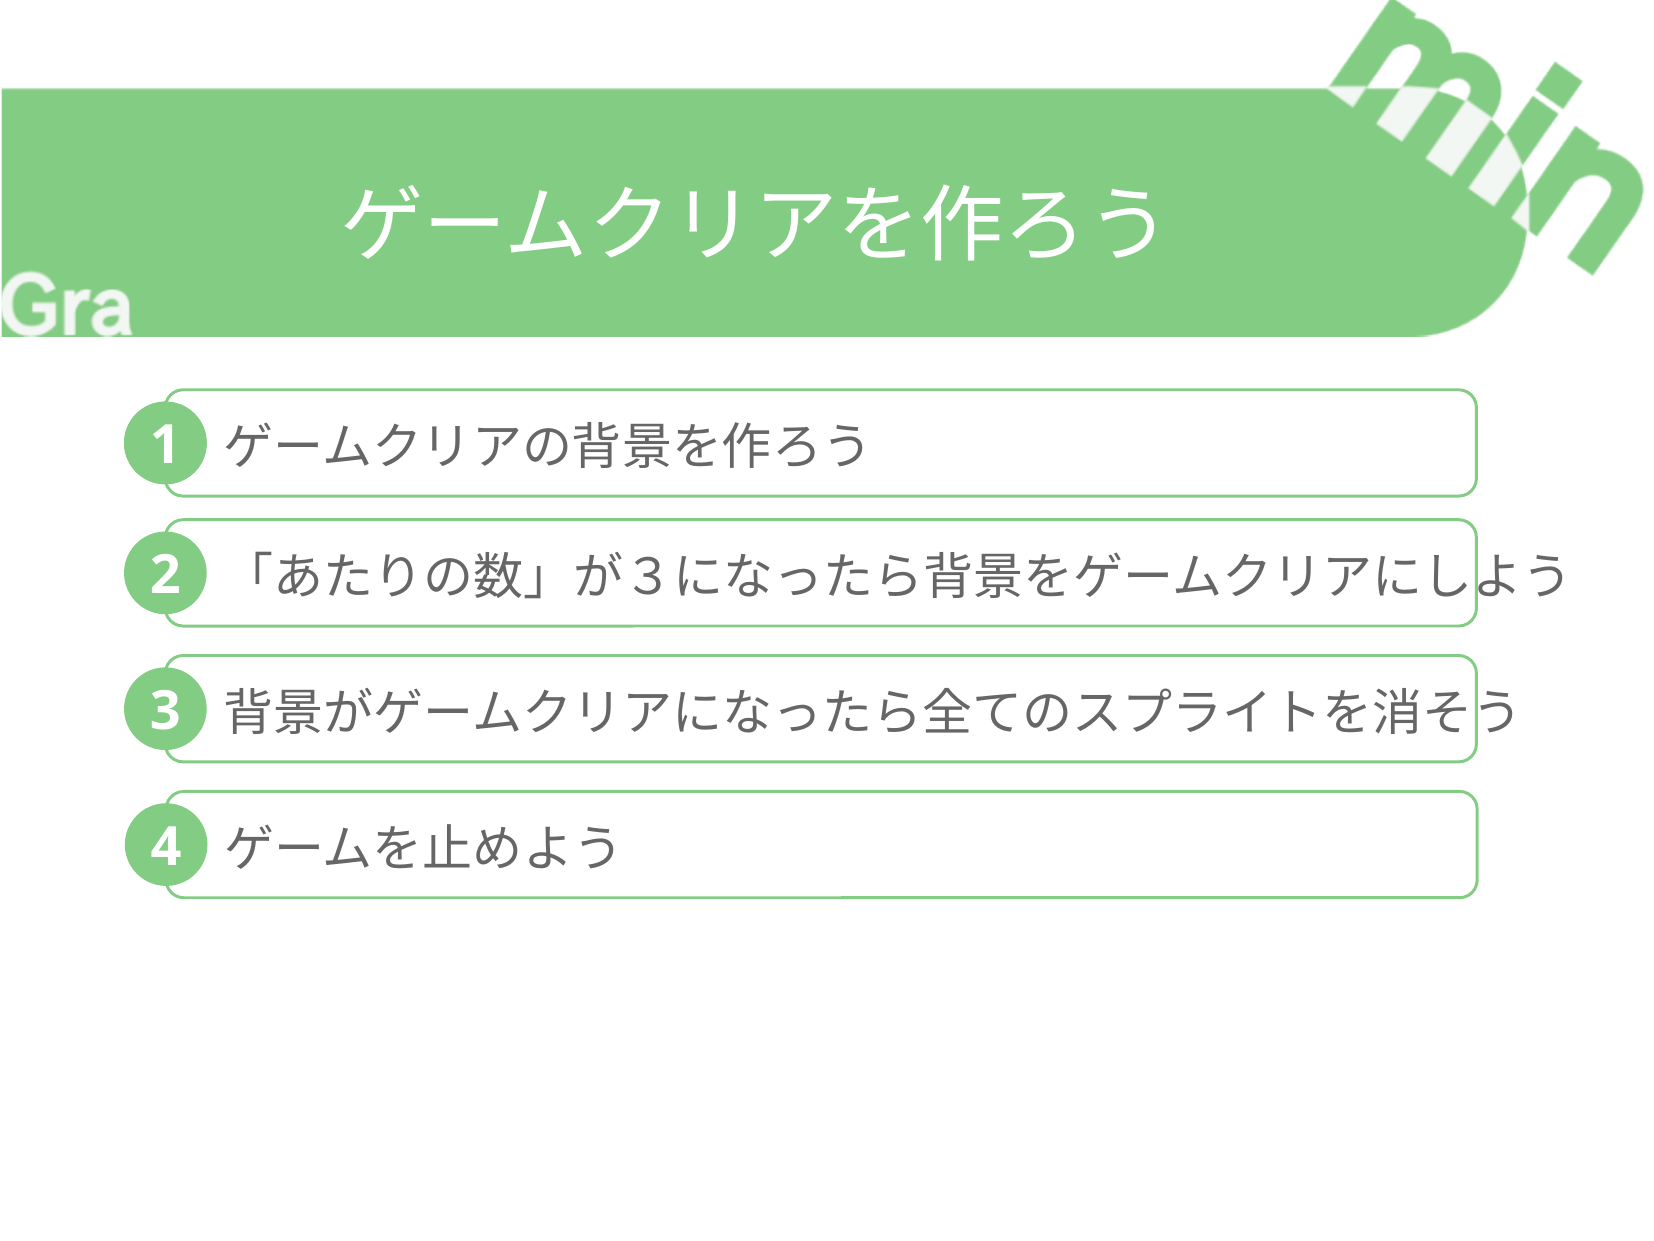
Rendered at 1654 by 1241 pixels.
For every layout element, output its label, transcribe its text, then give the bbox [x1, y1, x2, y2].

title ゲームクリアを作ろう [11, 113, 1501, 324]
picture [1, 0, 1654, 337]
text_box ゲームを止めよう [167, 791, 1478, 898]
text_box ゲームクリアの背景を作ろう [166, 389, 1477, 497]
text_box 背景がゲームクリアになったら全てのスプライトを消そう [166, 655, 1477, 762]
text_box 4 [124, 803, 208, 886]
text_box 3 [124, 667, 207, 751]
text_box 2 [124, 531, 207, 615]
text_box 1 [124, 401, 207, 485]
text_box 「あたりの数」が３になったら背景をゲームクリアにしよう [166, 519, 1477, 627]
